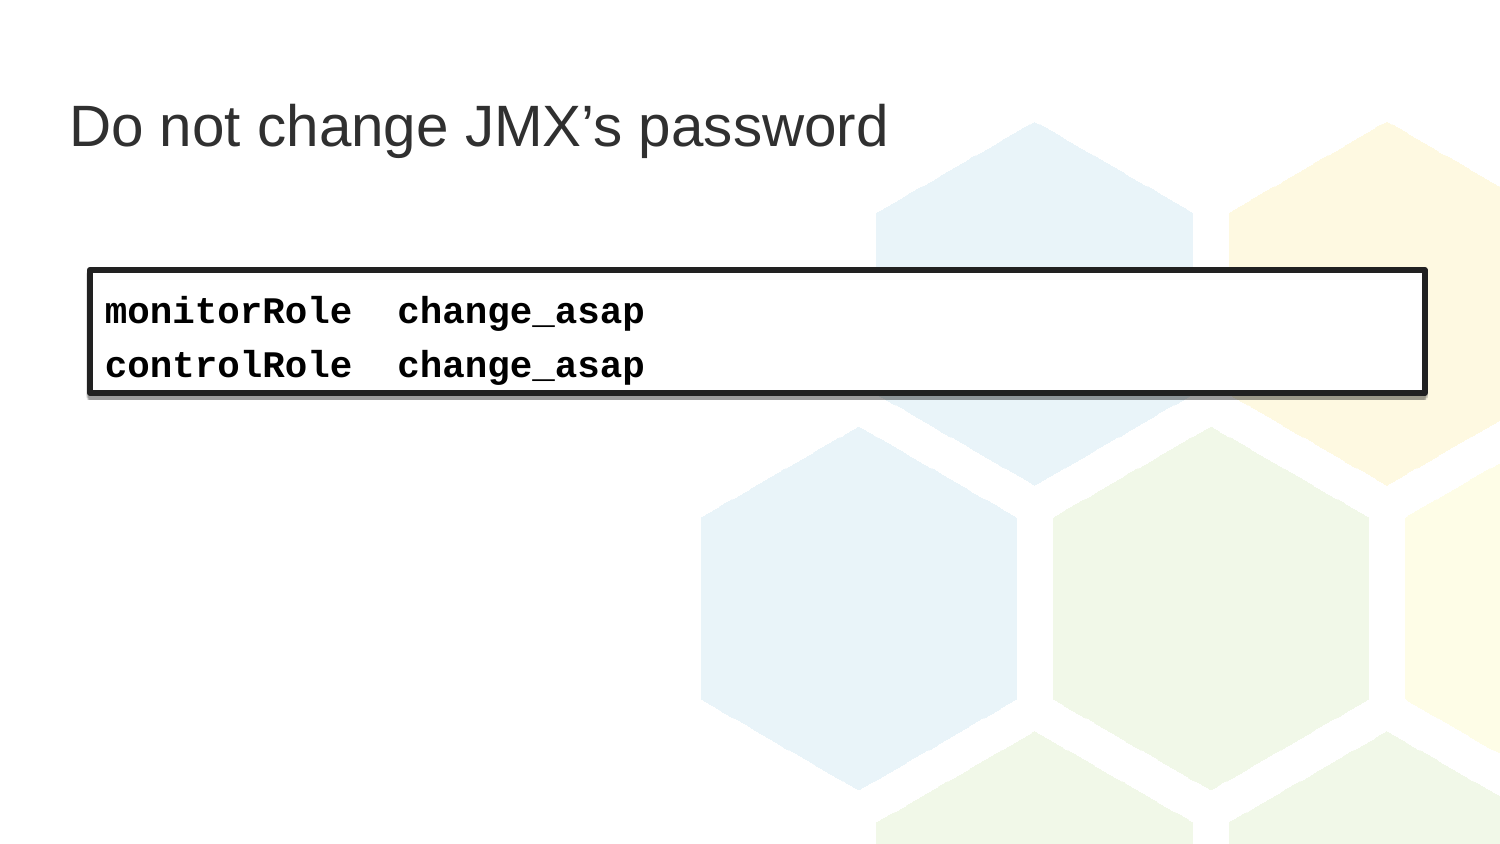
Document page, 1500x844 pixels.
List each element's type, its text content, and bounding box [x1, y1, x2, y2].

text_box monitorRole change_asap controlRole change_asap [89, 269, 1425, 393]
picture [0, 0, 1500, 844]
title Do not change JMX’s password [54, 72, 1452, 167]
